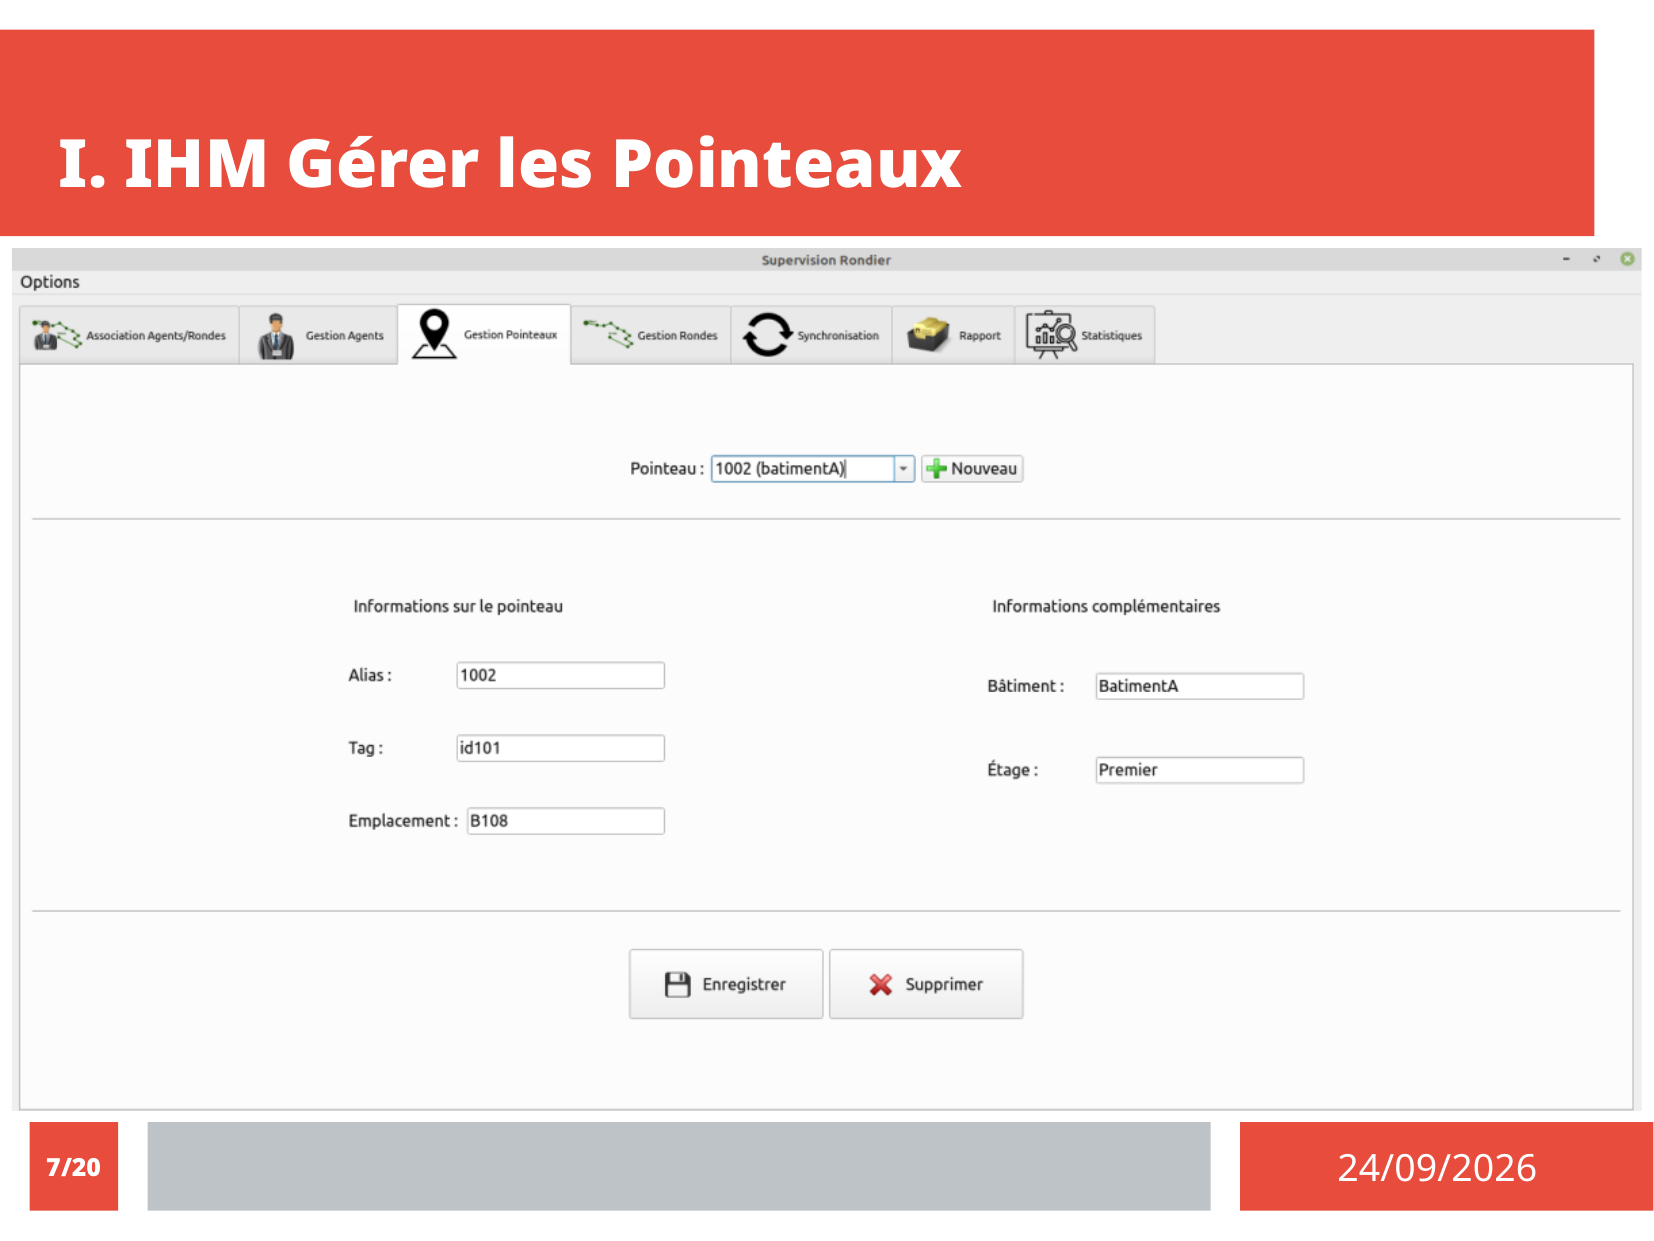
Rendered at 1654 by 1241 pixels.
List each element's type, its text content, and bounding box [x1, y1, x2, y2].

title I. IHM Gérer les Pointeaux [59, 59, 1595, 207]
picture [11, 248, 1642, 1111]
